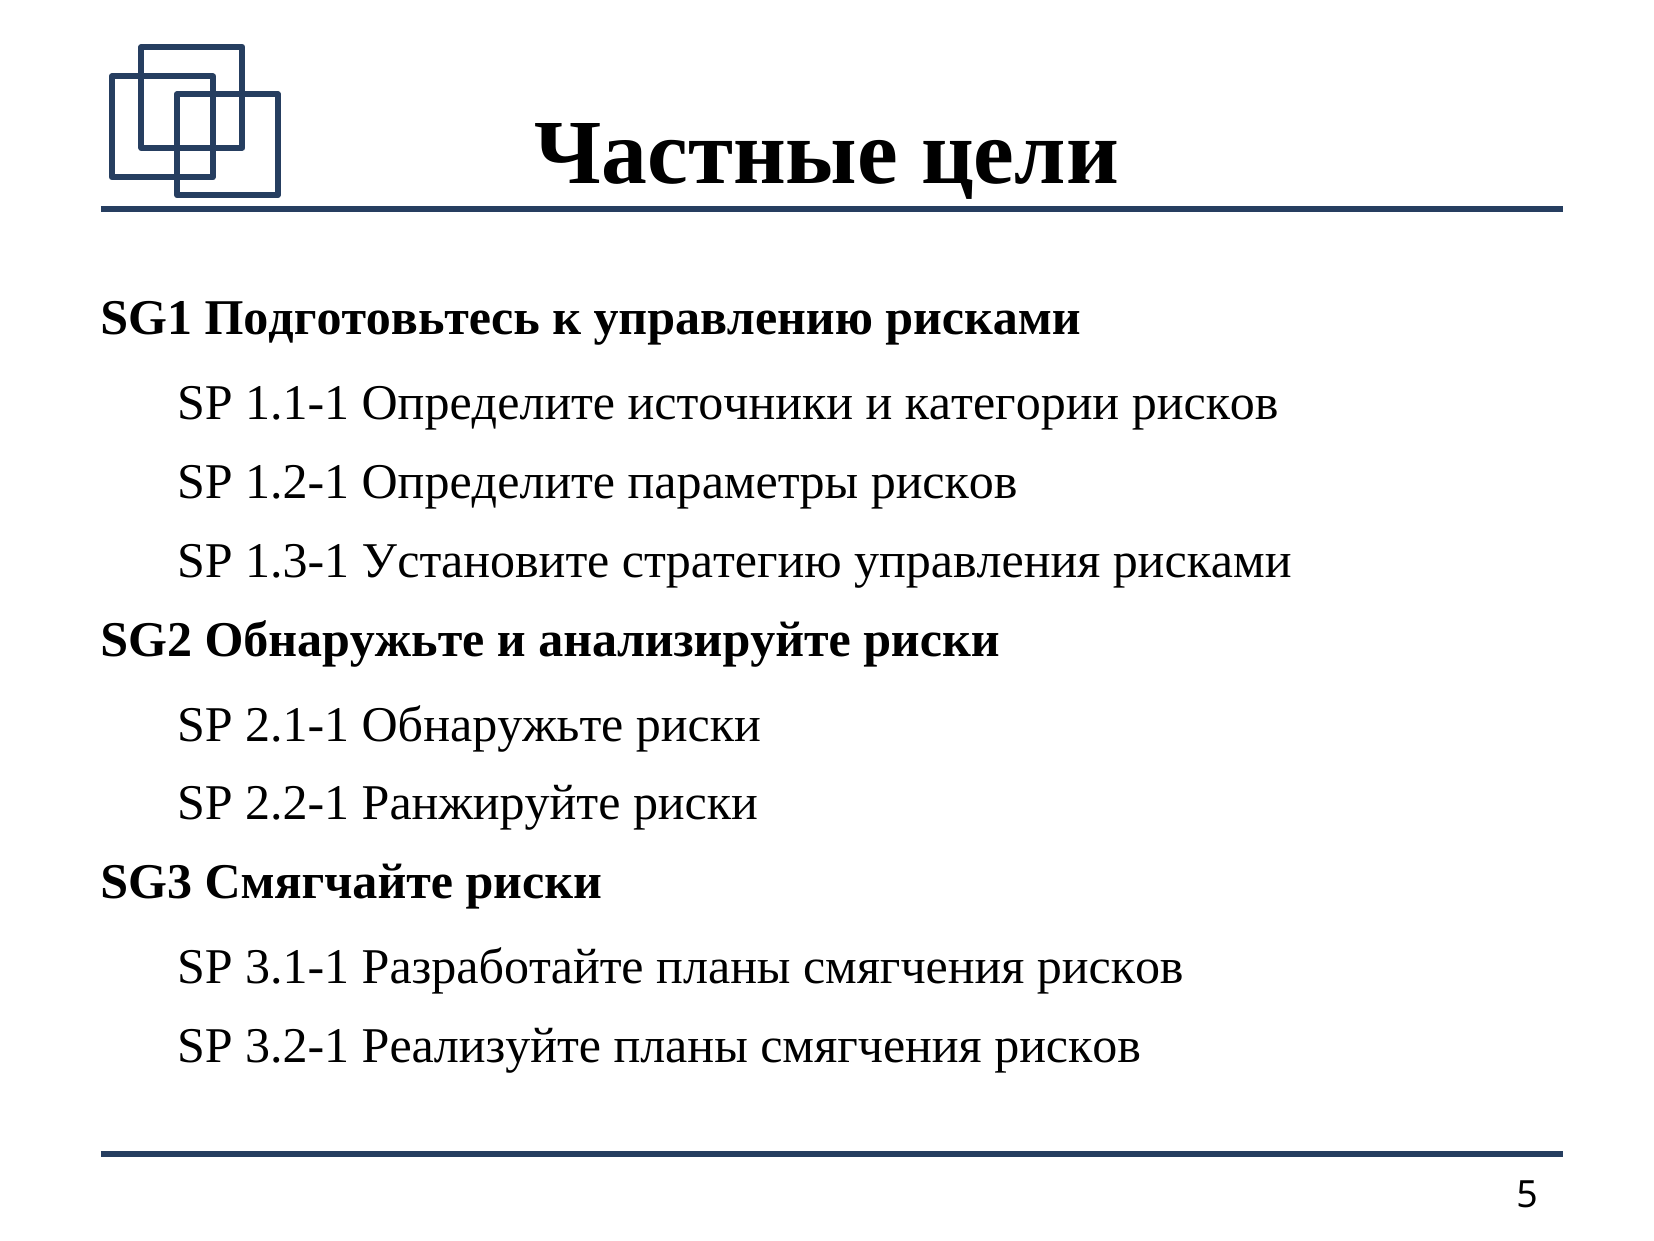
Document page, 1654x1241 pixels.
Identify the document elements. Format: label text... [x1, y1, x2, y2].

list SG1 Подготовьтесь к управлению рисками SP 1.1-1 Определите источники и категории рисков SP 1.2-1 Определите параметры рисков SP 1.3-1 Установите стратегию управления рисками SG2 Обнаружьте и анализируйте риски SP 2.1-1 Обнаружьте риски SP 2.2-1 Ранжируйте риски SG3 Смягчайте риски SP 3.1-1 Разработайте планы смягчения рисков SP 3.2-1 Реализуйте планы смягчения рисков [82, 290, 1571, 1109]
title Частные цели [82, 49, 1571, 257]
